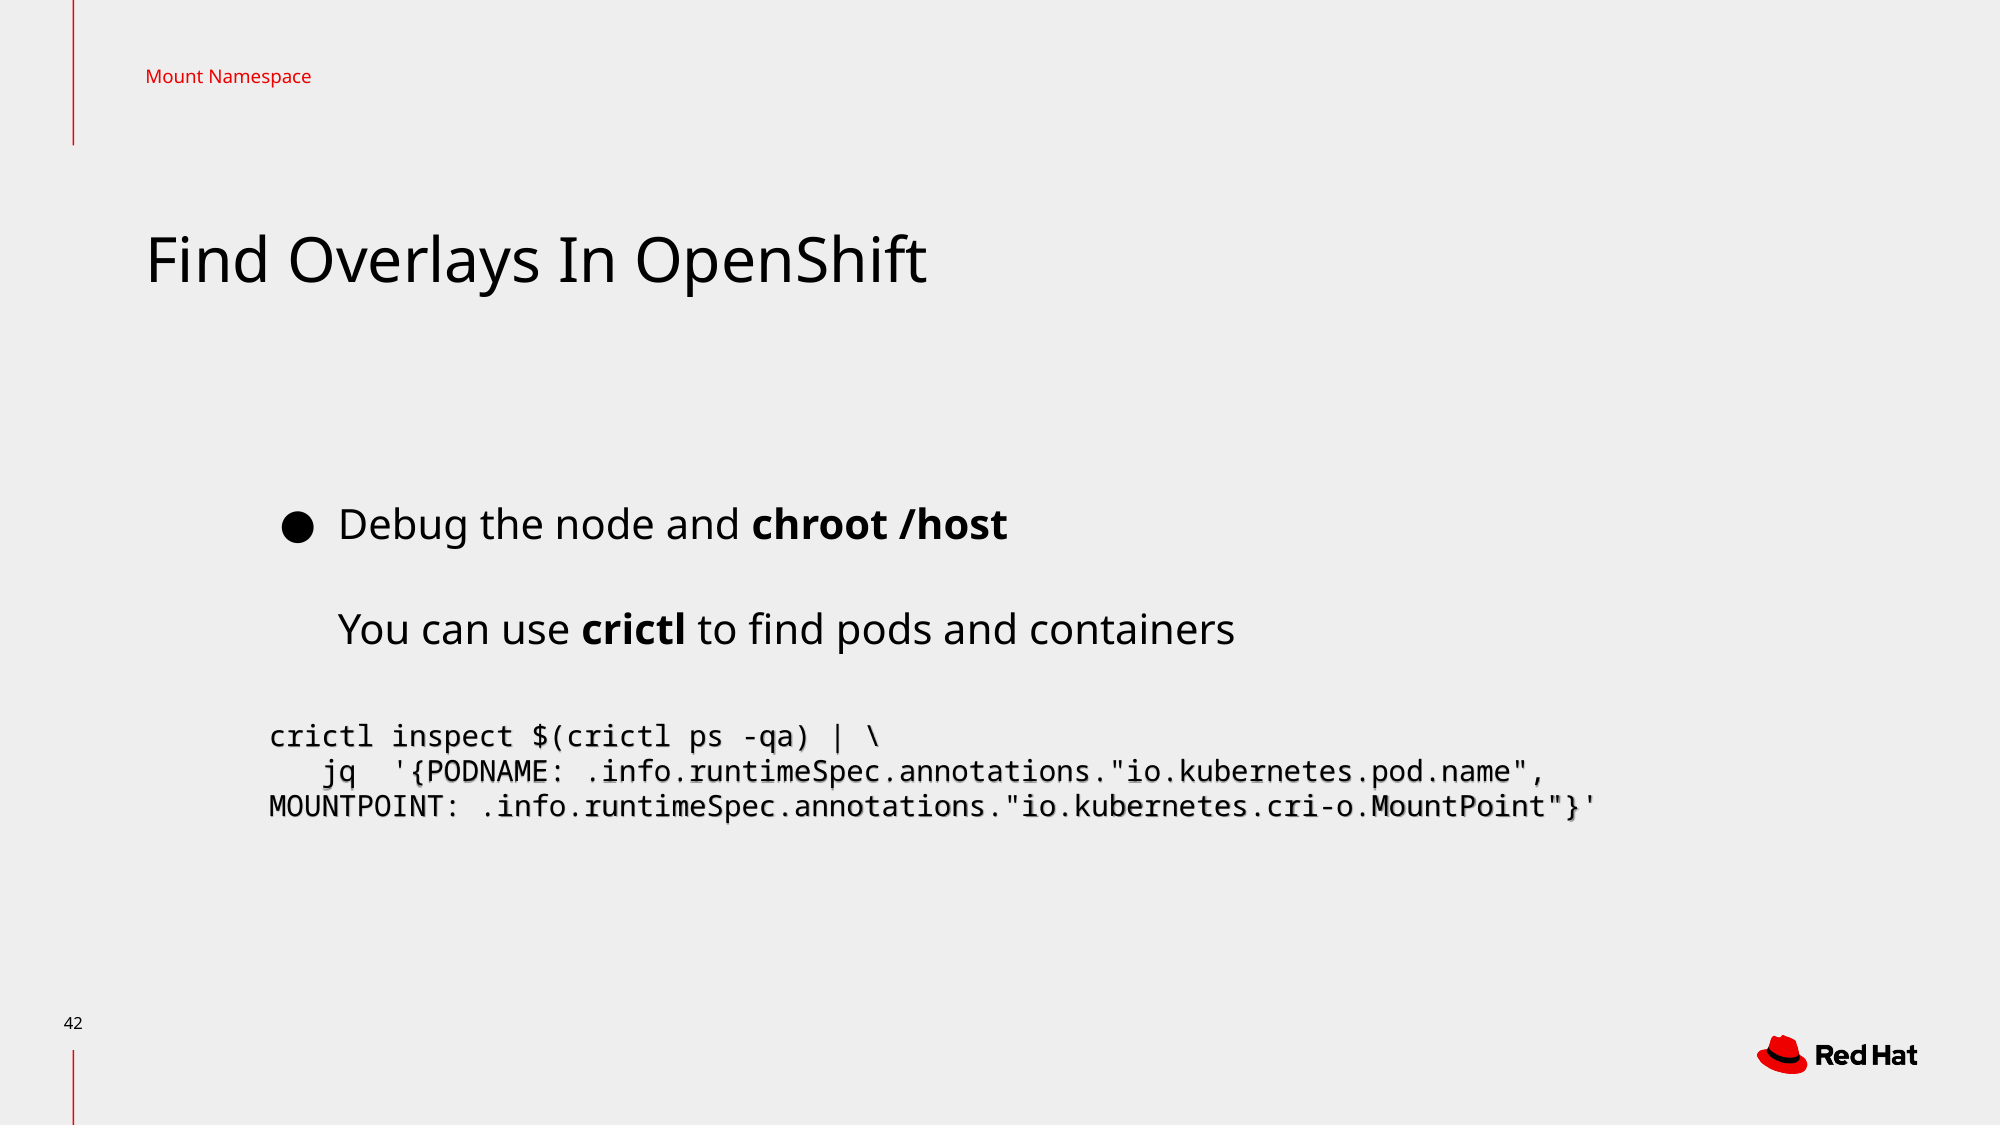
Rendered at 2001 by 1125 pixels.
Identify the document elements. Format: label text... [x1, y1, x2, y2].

title Find Overlays In OpenShift [73, 193, 1713, 353]
title Debug the node and chroot /host You can use crictl to find pods and containers [262, 442, 1822, 616]
subtitle Mount Namespace [73, 9, 919, 143]
text_box crictl inspect $(crictl ps -qa) | \ jq '{PODNAME: .info.runtimeSpec.annotations."io.kubernetes.pod.name", MOUNTPOINT: .info.runtimeSpec.annotations."io.kubernetes.cri-o.MountPoint"}' [254, 701, 1803, 872]
slide_number <number> [13, 1012, 134, 1036]
picture [1757, 1035, 1918, 1074]
